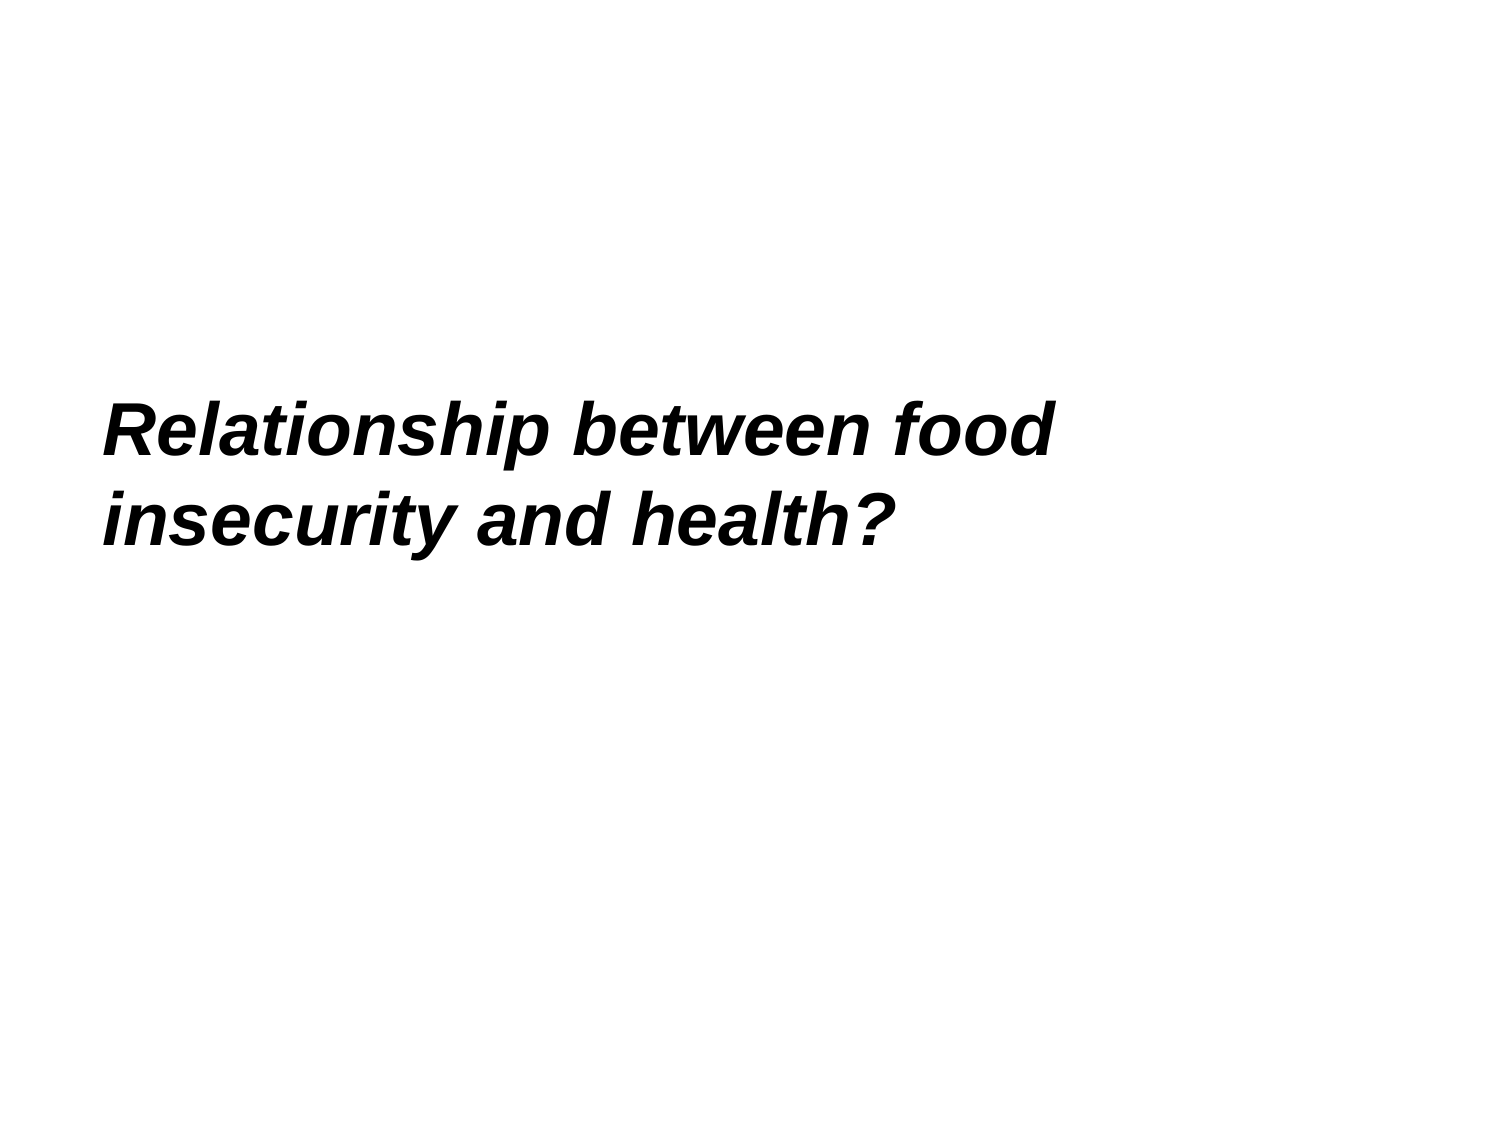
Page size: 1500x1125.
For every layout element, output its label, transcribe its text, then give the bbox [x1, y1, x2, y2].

title Relationship between food insecurity and health? [87, 350, 1413, 592]
